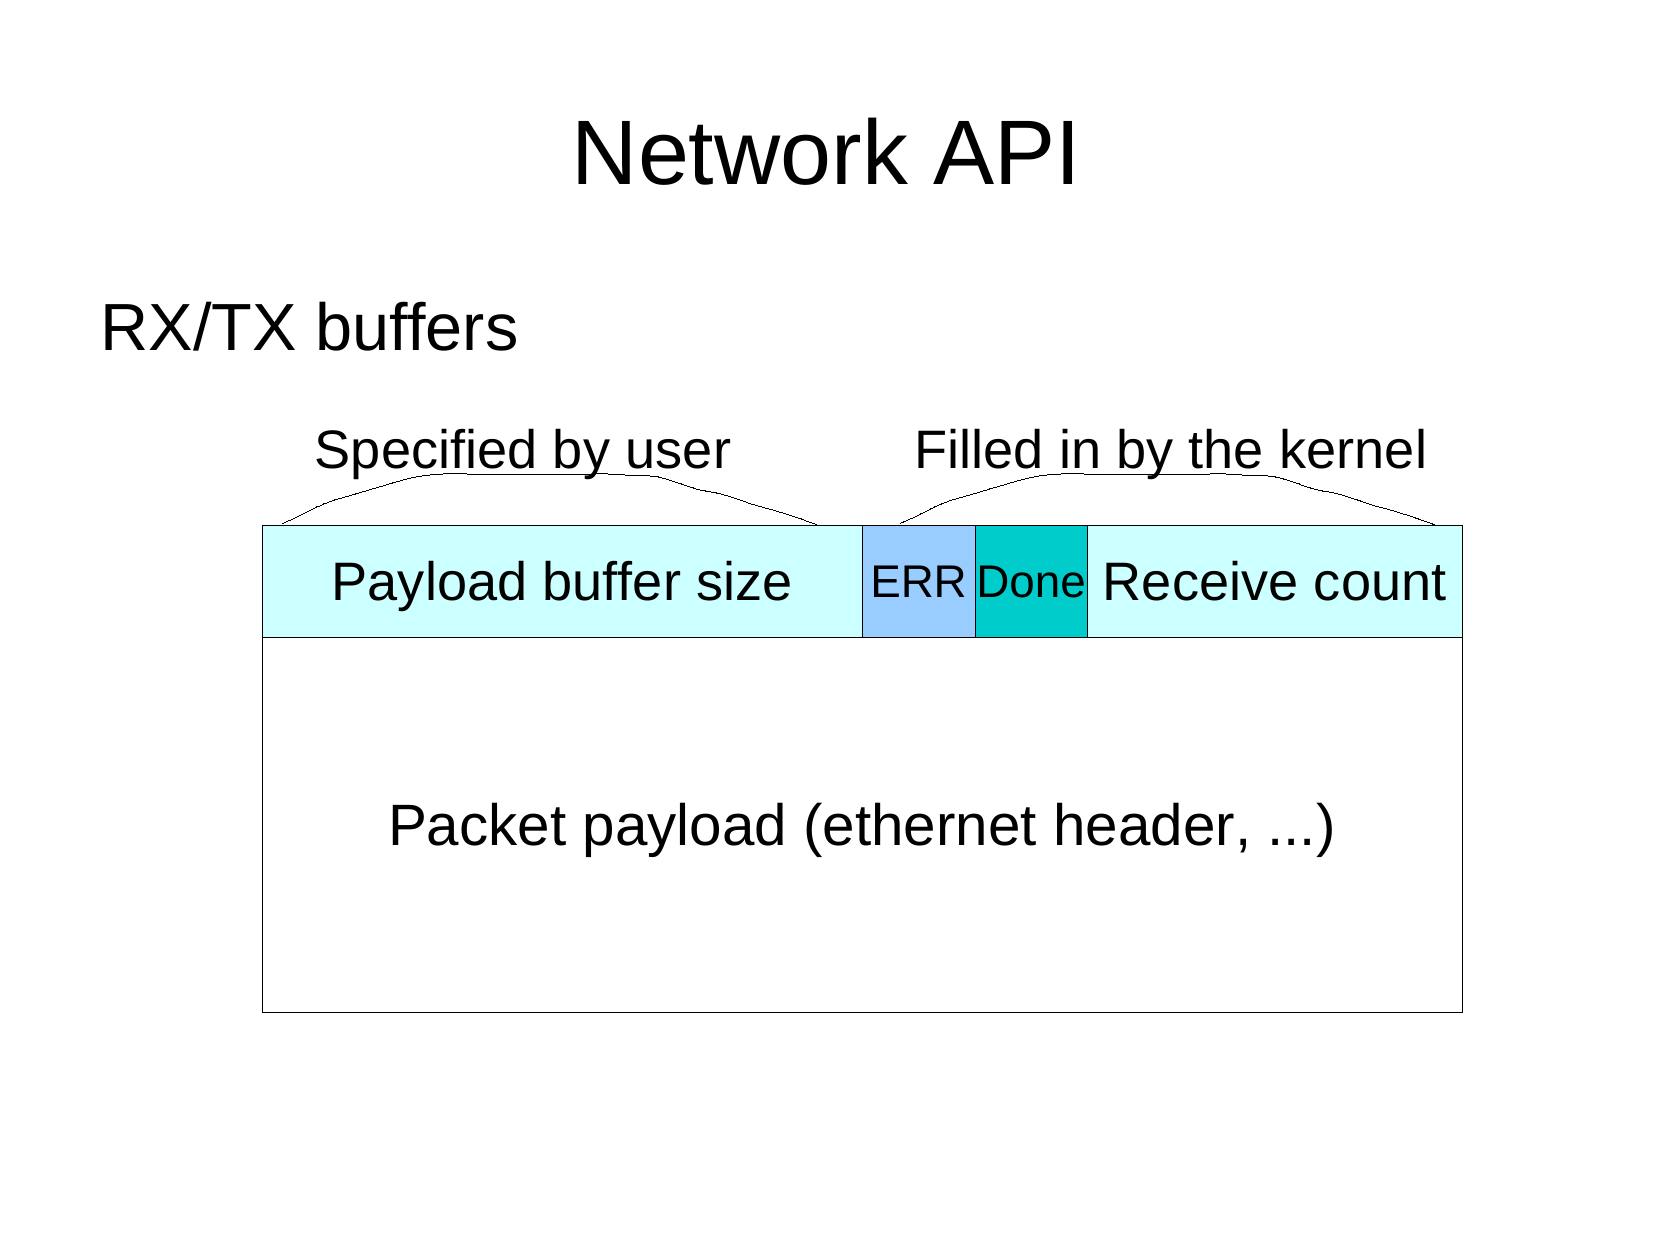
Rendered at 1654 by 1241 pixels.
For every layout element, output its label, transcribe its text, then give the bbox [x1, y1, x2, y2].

text_box Receive count [1088, 525, 1463, 638]
text_box Done [975, 525, 1088, 638]
text_box Specified by user [300, 412, 751, 488]
text_box Packet payload (ethernet header, ...) [262, 638, 1463, 1013]
list RX/TX buffers [82, 290, 1571, 1109]
text_box Payload buffer size [262, 525, 862, 638]
text_box Filled in by the kernel [900, 412, 1463, 488]
title Network API [82, 49, 1571, 257]
text_box ERR [862, 525, 975, 638]
